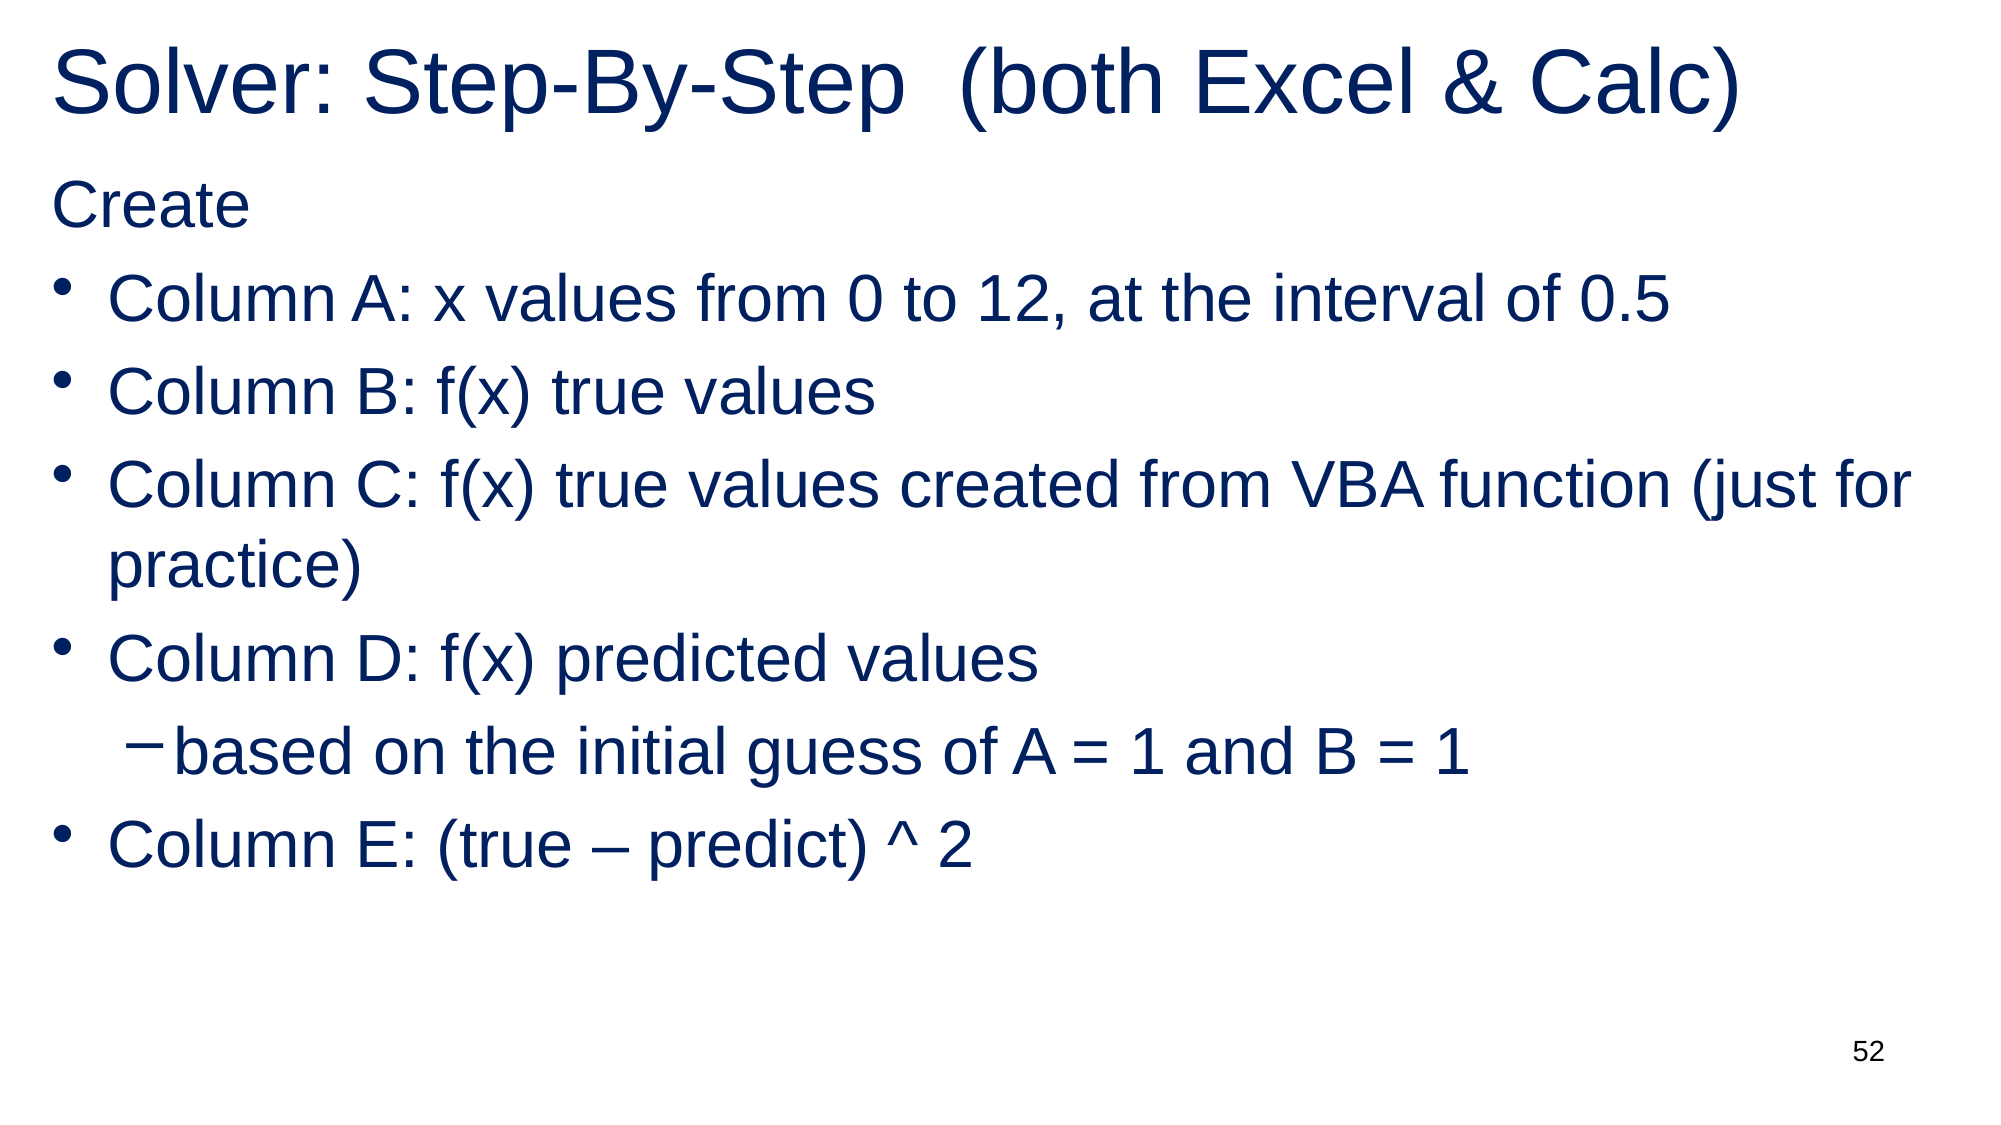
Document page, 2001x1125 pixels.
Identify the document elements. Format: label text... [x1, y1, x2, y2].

slide_number <number> [1433, 1024, 1900, 1103]
list Create Column A: x values from 0 to 12, at the interval of 0.5 Column B: f(x) true values Column C: f(x) true values created from VBA function (just for practice) Column D: f(x) predicted values based on the initial guess of A = 1 and B = 1 Column E: (true – predict) ^ 2 [36, 153, 1970, 1005]
title Solver: Step-By-Step (both Excel & Calc) [36, 28, 1968, 126]
